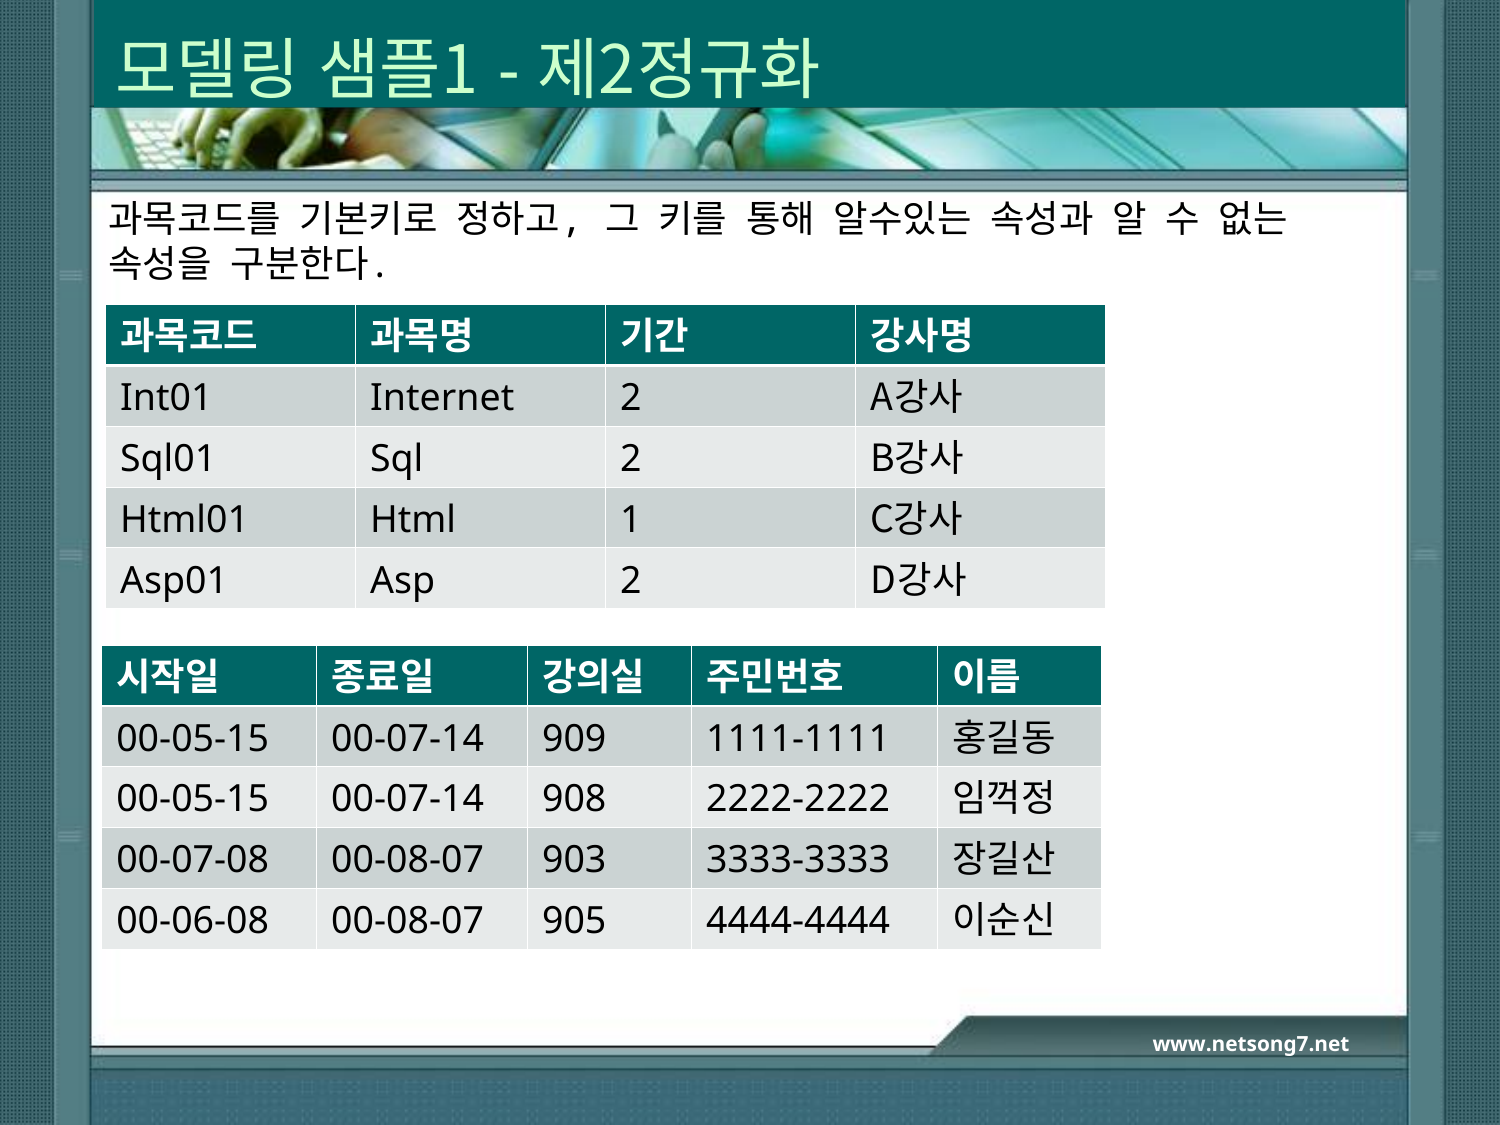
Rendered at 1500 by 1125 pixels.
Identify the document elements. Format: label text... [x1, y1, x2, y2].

table_cell 2 [606, 548, 855, 608]
table_cell 이순신 [938, 889, 1101, 949]
table_header 주민번호 [692, 646, 937, 705]
table_header 강사명 [856, 305, 1105, 364]
table_cell C강사 [856, 488, 1105, 547]
table_header 과목명 [356, 305, 605, 364]
table_cell 2222-2222 [692, 767, 937, 827]
picture [0, 0, 1500, 1125]
table_cell 00-08-07 [317, 889, 527, 949]
text_box www.netsong7.net [986, 1023, 1365, 1062]
table_cell Internet [356, 367, 605, 426]
table_header 강의실 [528, 646, 691, 705]
table_cell 00-08-07 [317, 828, 527, 888]
table_header 이름 [938, 646, 1101, 705]
table_cell A강사 [856, 367, 1105, 426]
table_cell 1 [606, 488, 855, 547]
table_cell 2 [606, 427, 855, 487]
table_cell 홍길동 [938, 707, 1101, 766]
table_cell D강사 [856, 548, 1105, 608]
table_cell 903 [528, 828, 691, 888]
title 모델링 샘플1 - 제2정규화 [100, 19, 1400, 102]
table_cell 00-05-15 [102, 707, 316, 766]
table_cell 00-07-14 [317, 767, 527, 827]
table_cell B강사 [856, 427, 1105, 487]
table_cell 1111-1111 [692, 707, 937, 766]
table_header 종료일 [317, 646, 527, 705]
table_cell Html [356, 488, 605, 547]
table_cell 4444-4444 [692, 889, 937, 949]
table_cell 2 [606, 367, 855, 426]
table_cell Sql01 [106, 427, 355, 487]
table_cell 00-07-14 [317, 707, 527, 766]
table_header 기간 [606, 305, 855, 364]
text_box 과목코드를 기본키로 정하고, 그 키를 통해 알수있는 속성과 알 수 없는 속성을 구분한다. [93, 187, 1383, 293]
table_header 과목코드 [106, 305, 355, 364]
table_cell 임꺽정 [938, 767, 1101, 827]
table_cell Asp01 [106, 548, 355, 608]
table_cell 00-06-08 [102, 889, 316, 949]
table_cell Int01 [106, 367, 355, 426]
table_cell Sql [356, 427, 605, 487]
table_cell 00-07-08 [102, 828, 316, 888]
table_cell Html01 [106, 488, 355, 547]
table_cell 장길산 [938, 828, 1101, 888]
table_cell 908 [528, 767, 691, 827]
table_cell Asp [356, 548, 605, 608]
table_cell 00-05-15 [102, 767, 316, 827]
table_cell 909 [528, 707, 691, 766]
table_cell 3333-3333 [692, 828, 937, 888]
table_header 시작일 [102, 646, 316, 705]
table_cell 905 [528, 889, 691, 949]
